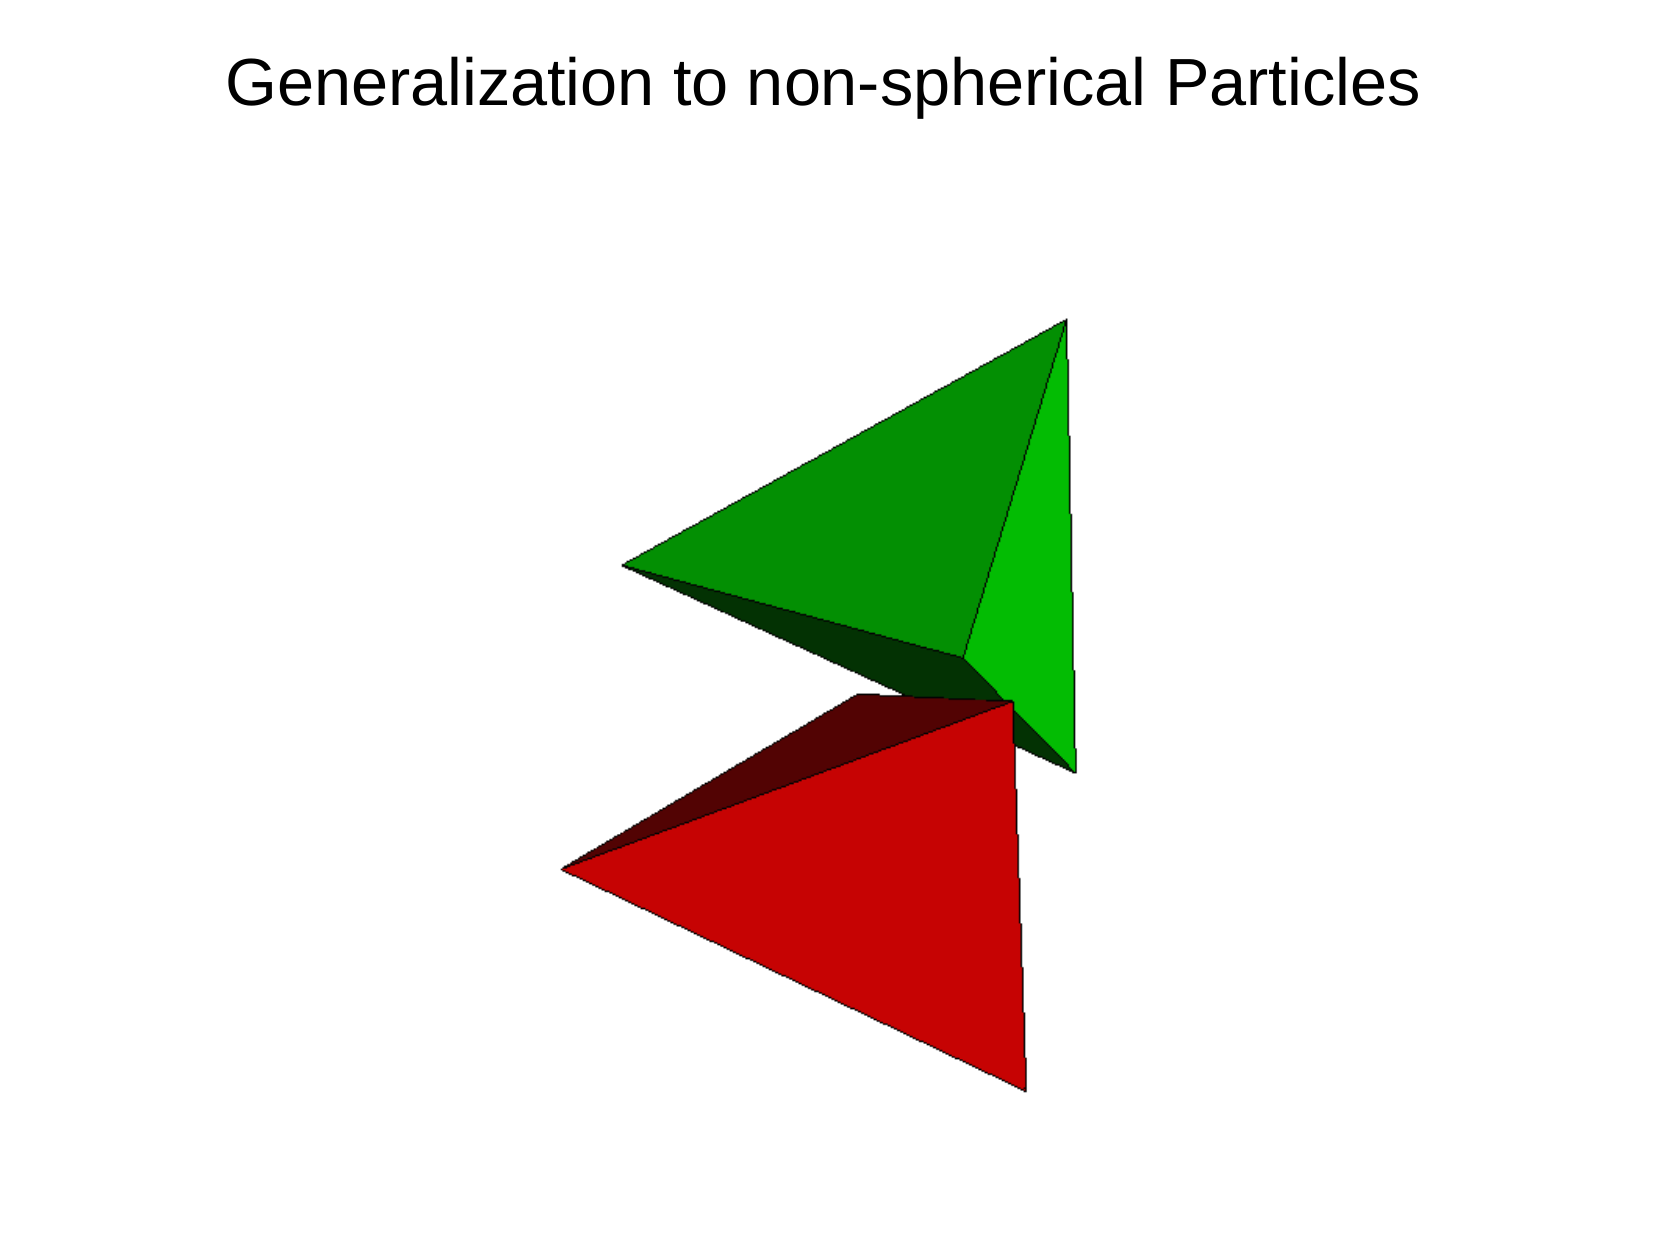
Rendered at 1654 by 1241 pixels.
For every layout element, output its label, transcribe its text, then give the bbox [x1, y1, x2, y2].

picture [372, 136, 1310, 1119]
text_box Generalization to non-spherical Particles [210, 37, 1561, 128]
